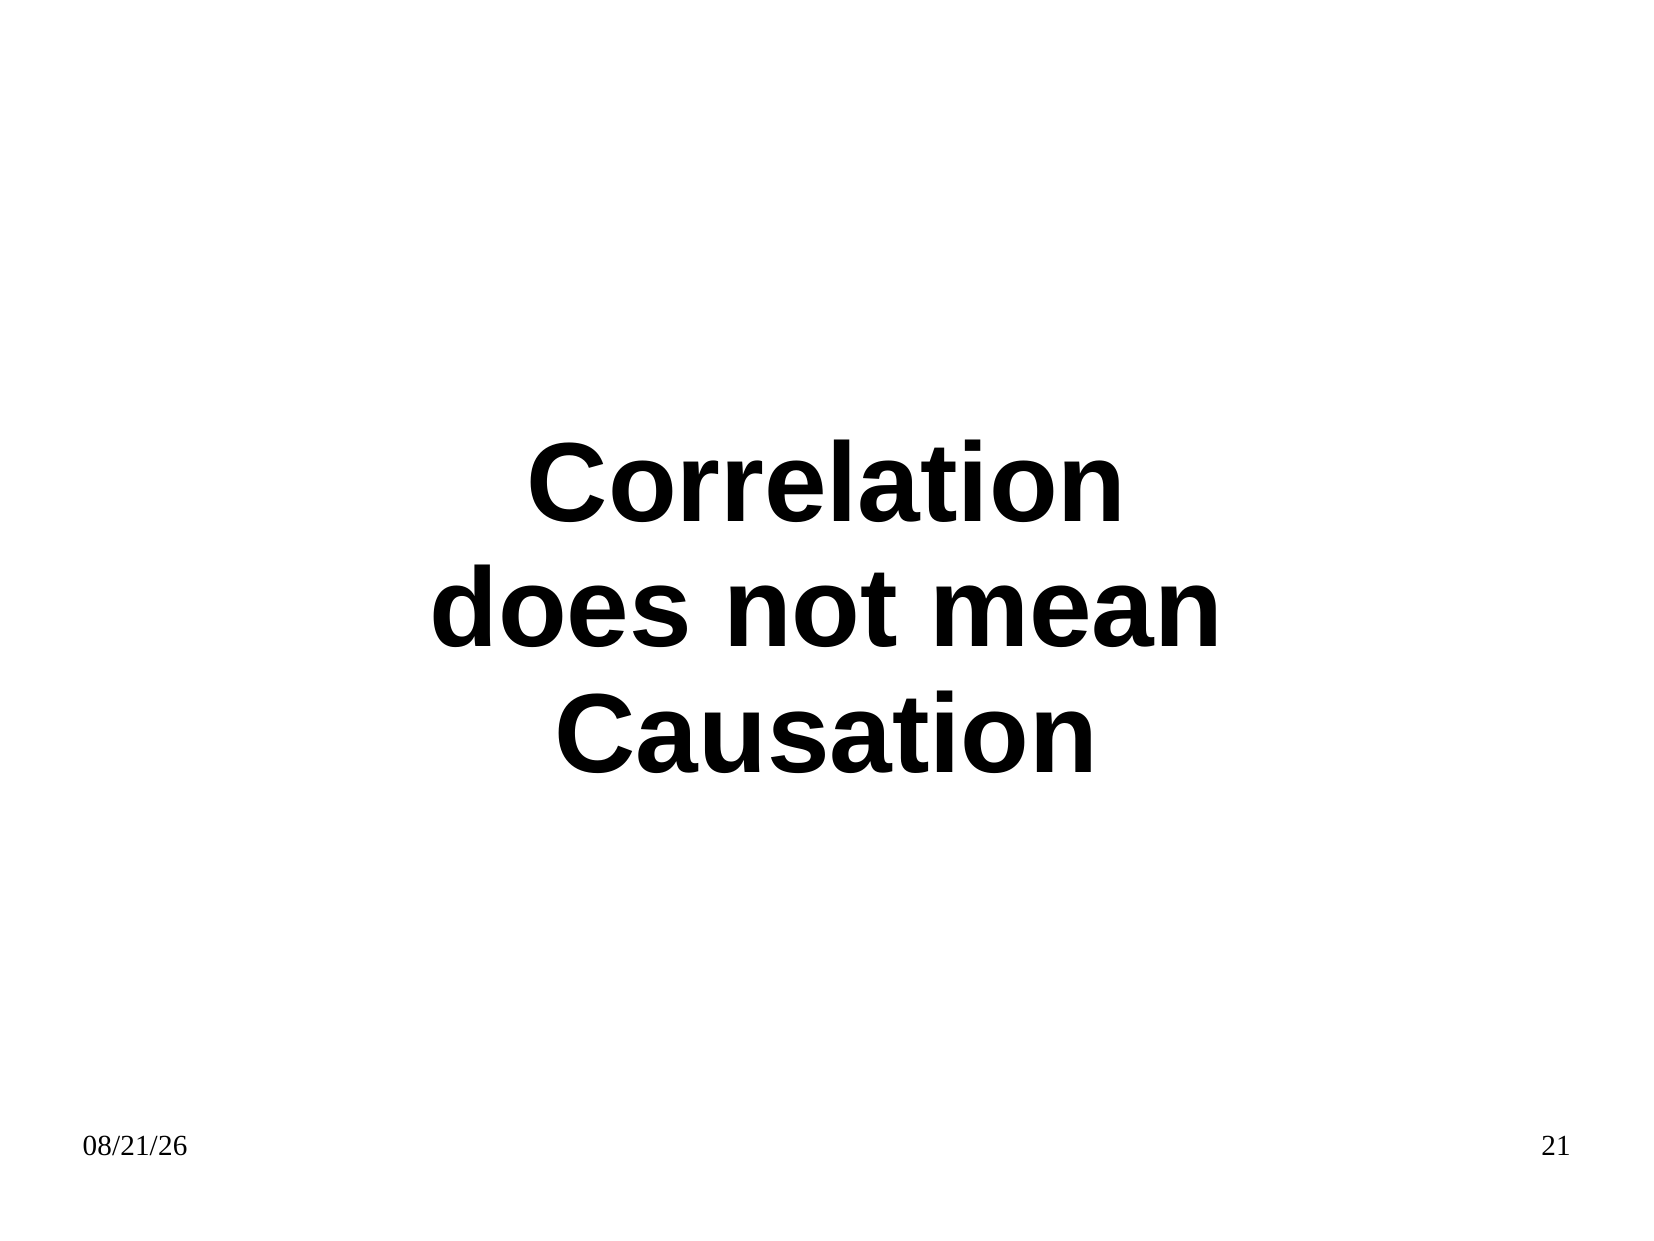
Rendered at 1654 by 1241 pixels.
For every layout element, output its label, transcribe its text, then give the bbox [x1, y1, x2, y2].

title Correlation does not mean Causation [82, 419, 1571, 797]
